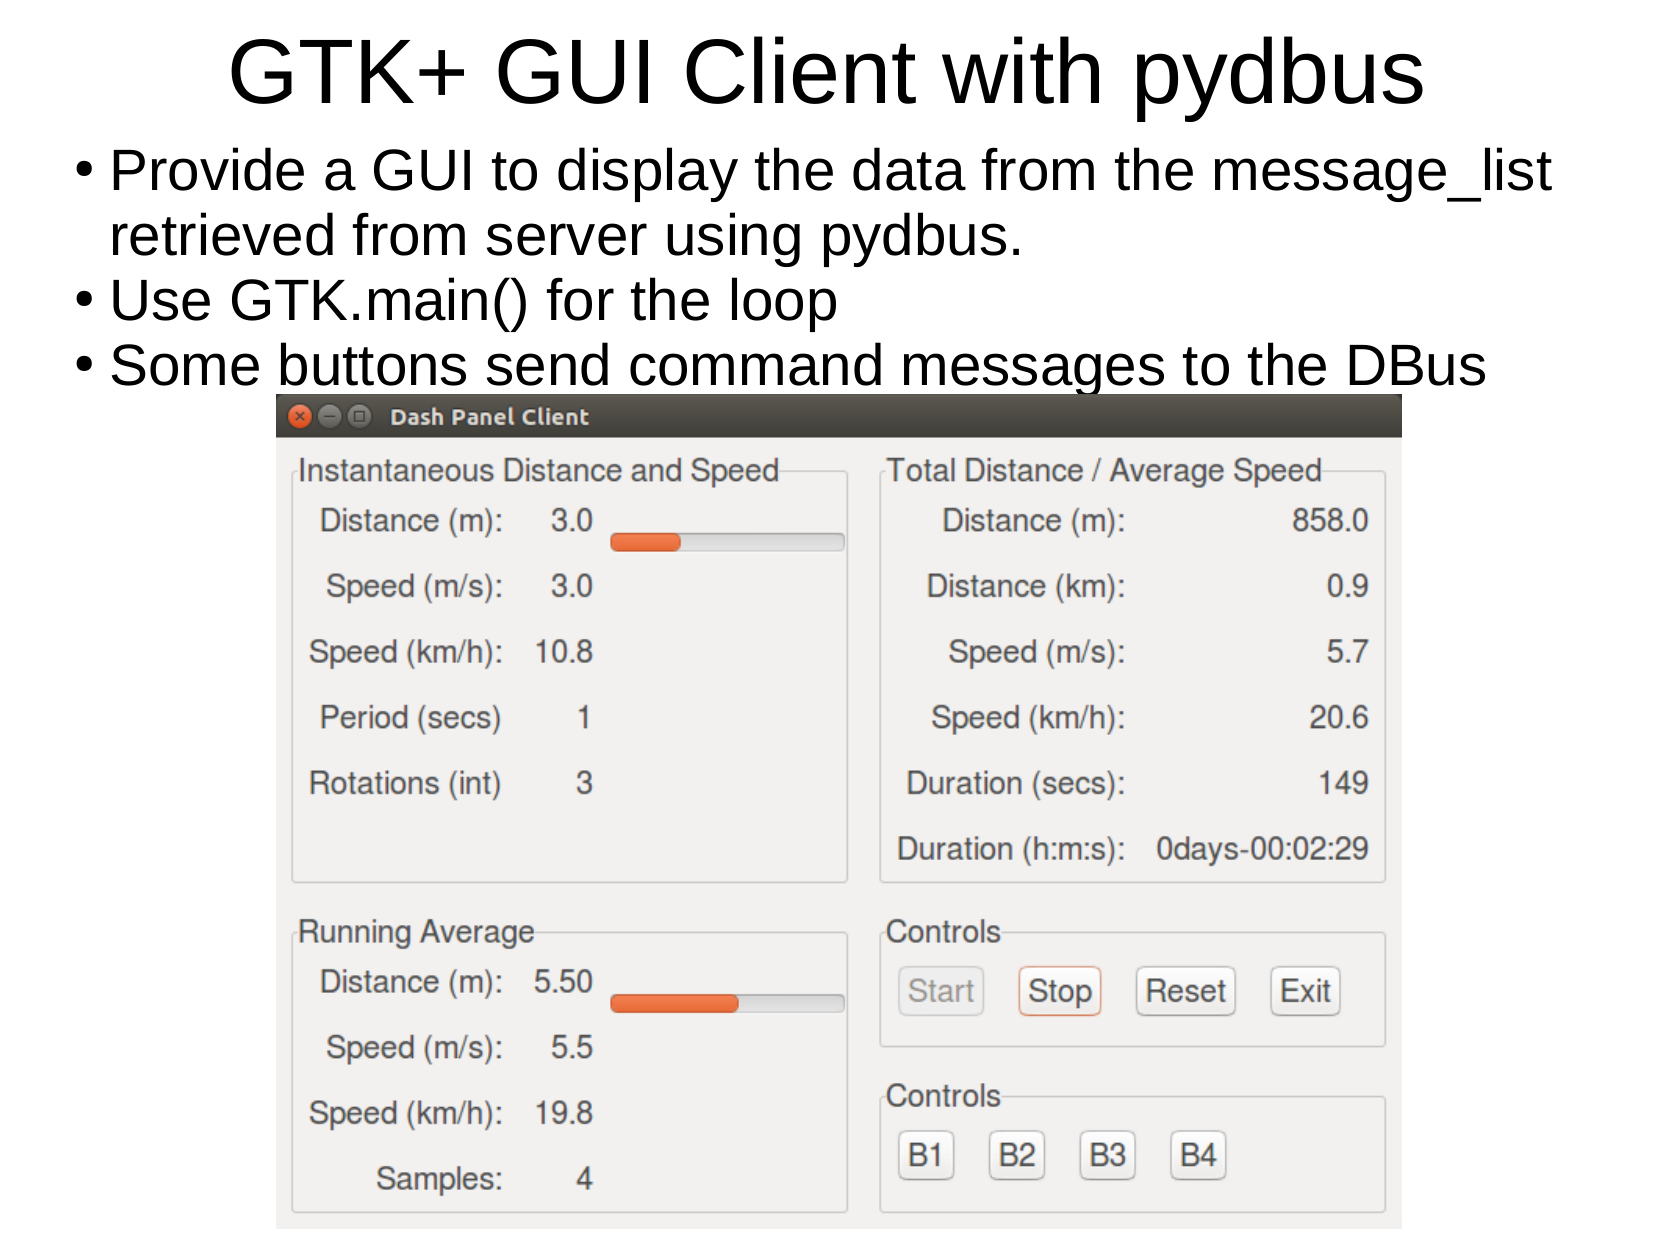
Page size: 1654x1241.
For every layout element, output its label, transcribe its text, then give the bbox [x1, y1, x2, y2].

picture [276, 394, 1402, 1229]
text_box Provide a GUI to display the data from the message_list retrieved from server using pydbus. Use GTK.main() for the loop Some buttons send command messages to the DBus [73, 138, 1654, 399]
title GTK+ GUI Client with pydbus [19, 0, 1636, 145]
